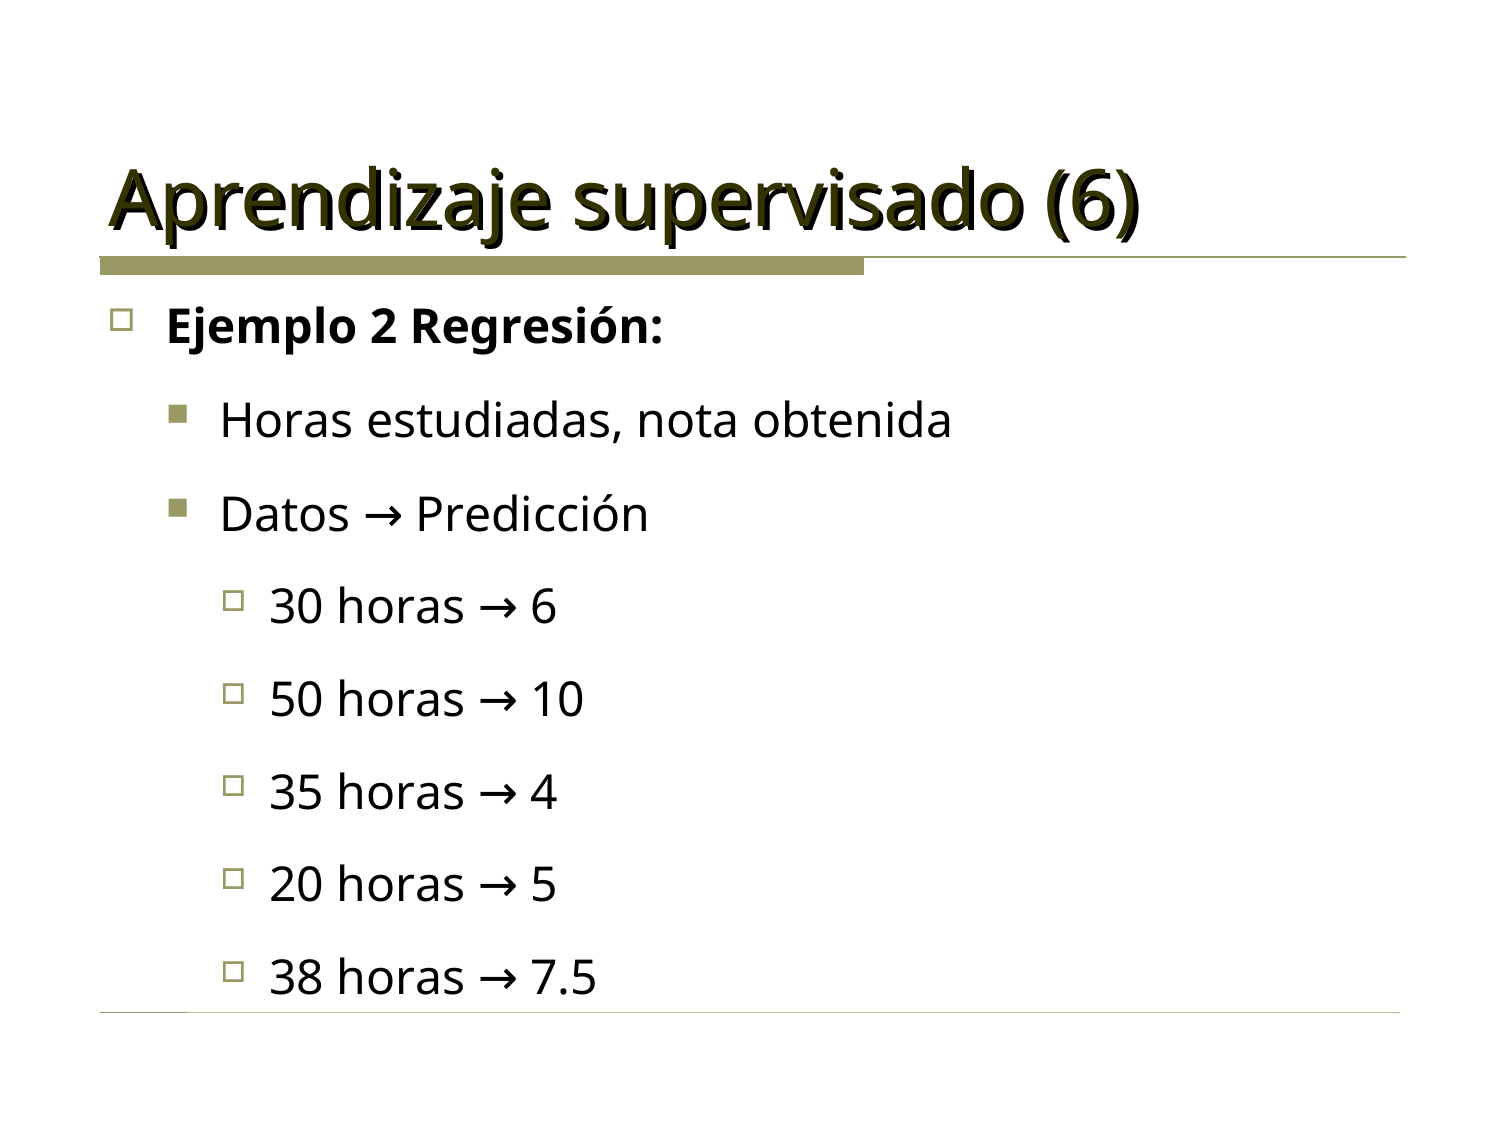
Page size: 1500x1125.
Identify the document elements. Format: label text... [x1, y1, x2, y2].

title Aprendizaje supervisado (6) [94, 50, 1407, 250]
list Ejemplo 2 Regresión: Horas estudiadas, nota obtenida Datos → Predicción 30 horas → 6 50 horas → 10 35 horas → 4 20 horas → 5 38 horas → 7.5 [92, 287, 1353, 1013]
